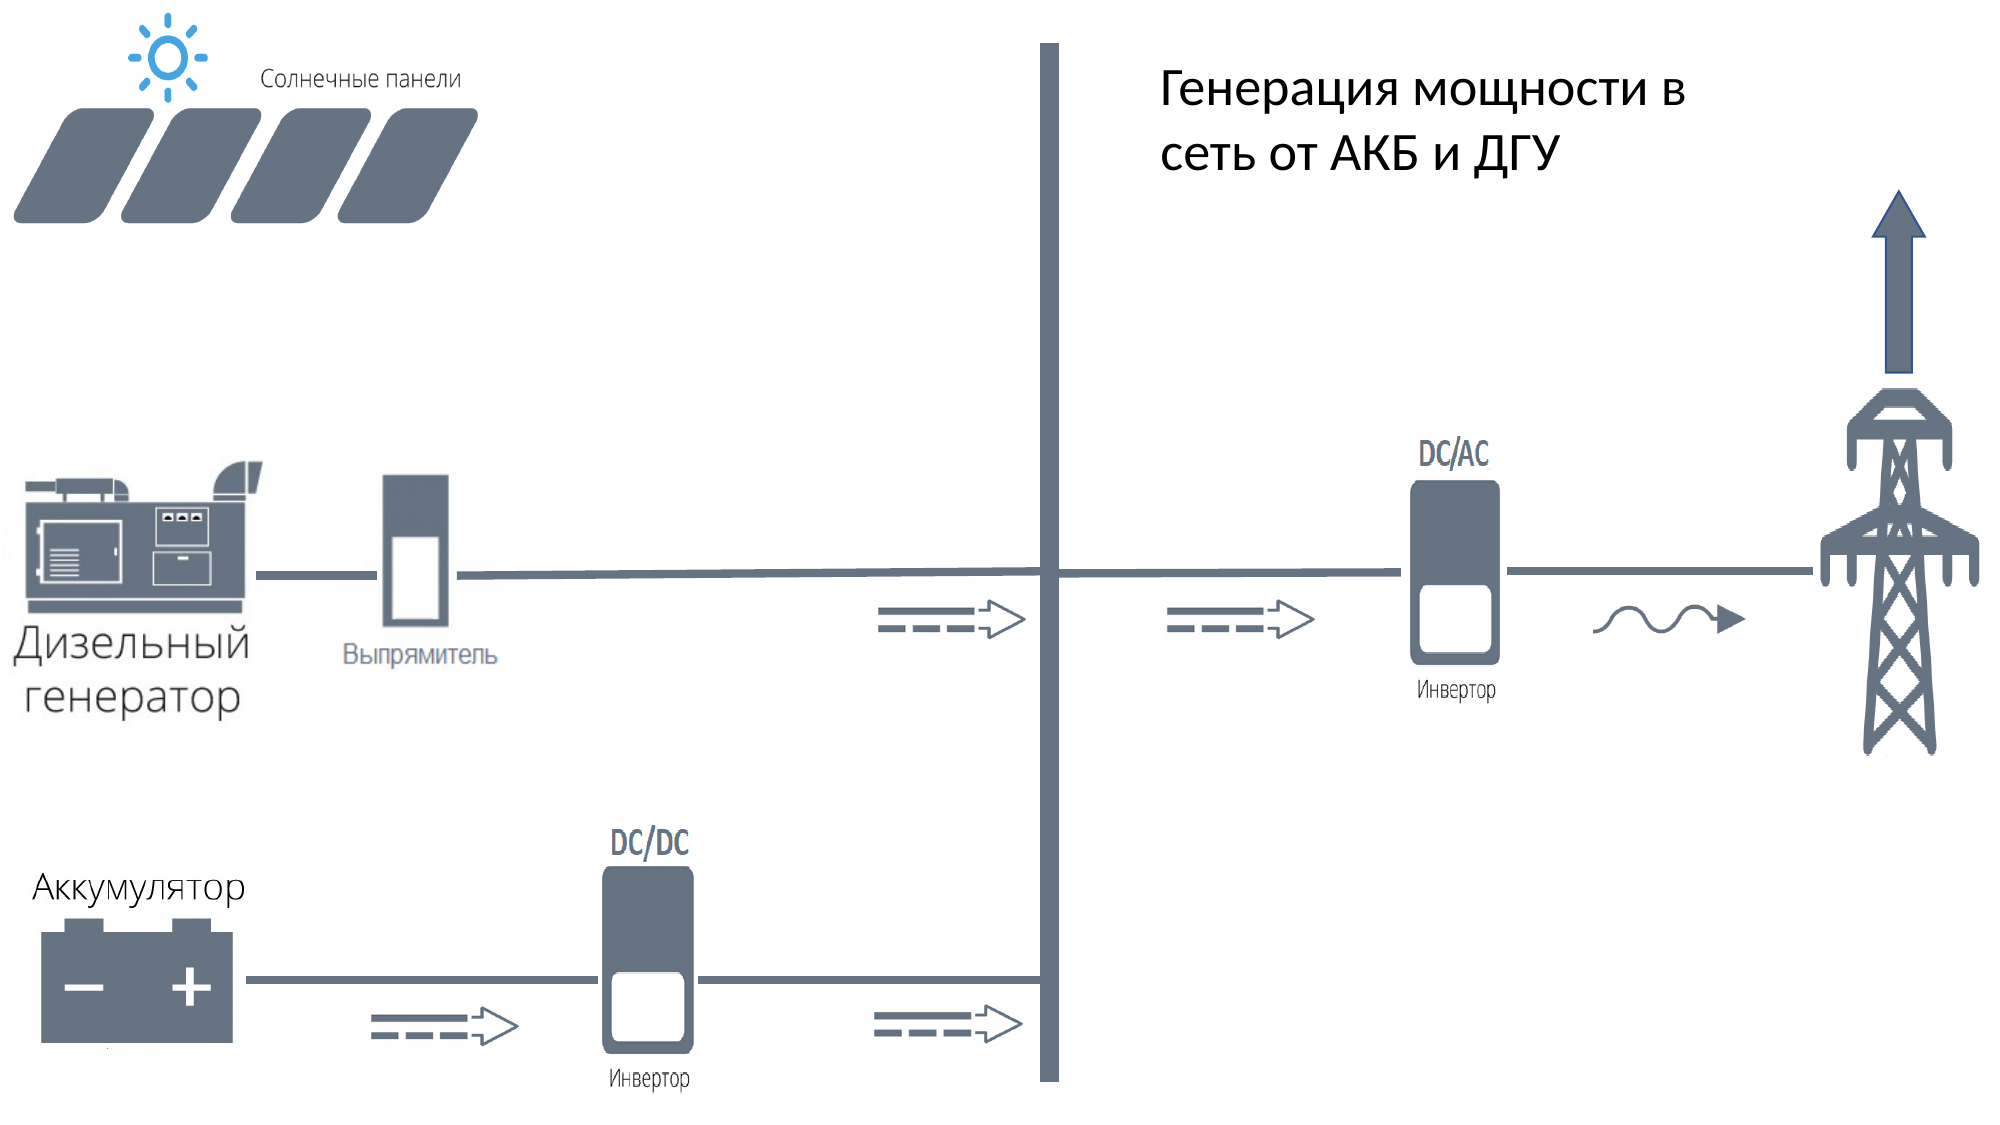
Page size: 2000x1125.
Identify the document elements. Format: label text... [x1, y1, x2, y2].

picture [873, 597, 1027, 642]
picture [596, 823, 698, 1094]
picture [869, 1002, 1024, 1046]
picture [1162, 597, 1316, 642]
picture [366, 1004, 520, 1049]
picture [1578, 598, 1751, 643]
picture [0, 861, 272, 1056]
picture [1812, 384, 1986, 758]
picture [341, 472, 503, 671]
picture [9, 9, 482, 226]
picture [2, 453, 275, 728]
picture [1401, 434, 1507, 710]
text_box [1872, 191, 1925, 373]
text_box Генерация мощности в сеть от АКБ и ДГУ [1145, 44, 1808, 189]
